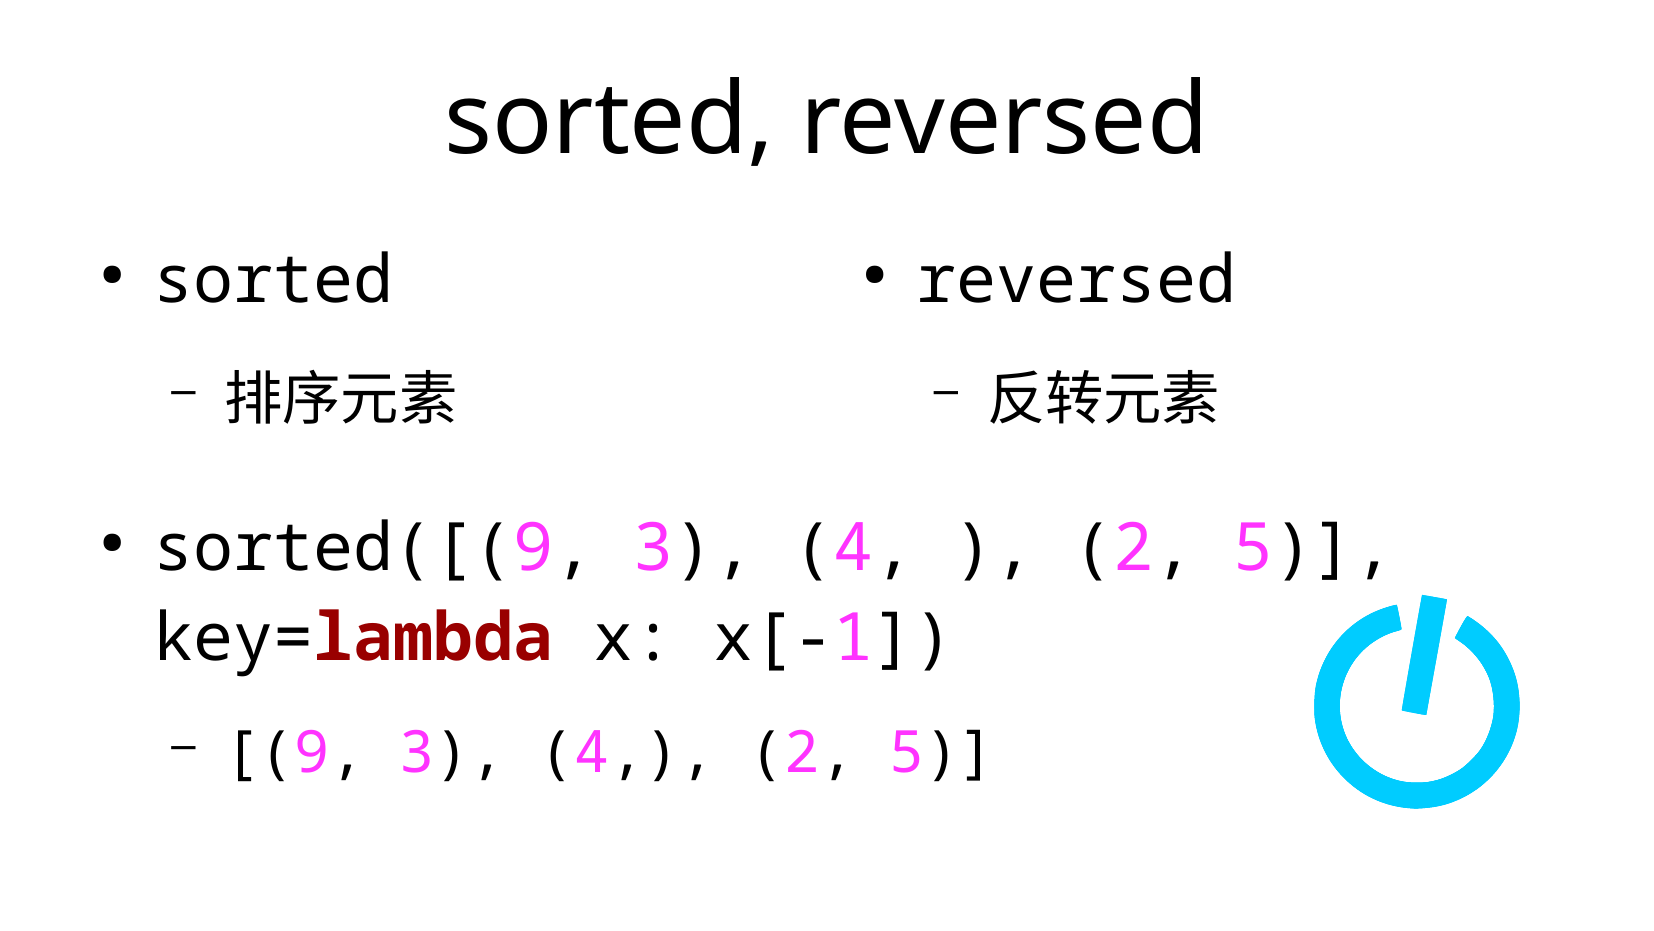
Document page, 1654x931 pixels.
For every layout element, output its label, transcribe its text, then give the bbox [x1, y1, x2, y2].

list reversed 反转元素 [845, 217, 1572, 475]
title sorted, reversed [82, 37, 1571, 193]
list sorted([(9, 3), (4, ), (2, 5)], key=lambda x: x[-1]) [(9, 3), (4,), (2, 5)] [82, 498, 1571, 815]
list sorted 排序元素 [82, 217, 809, 475]
